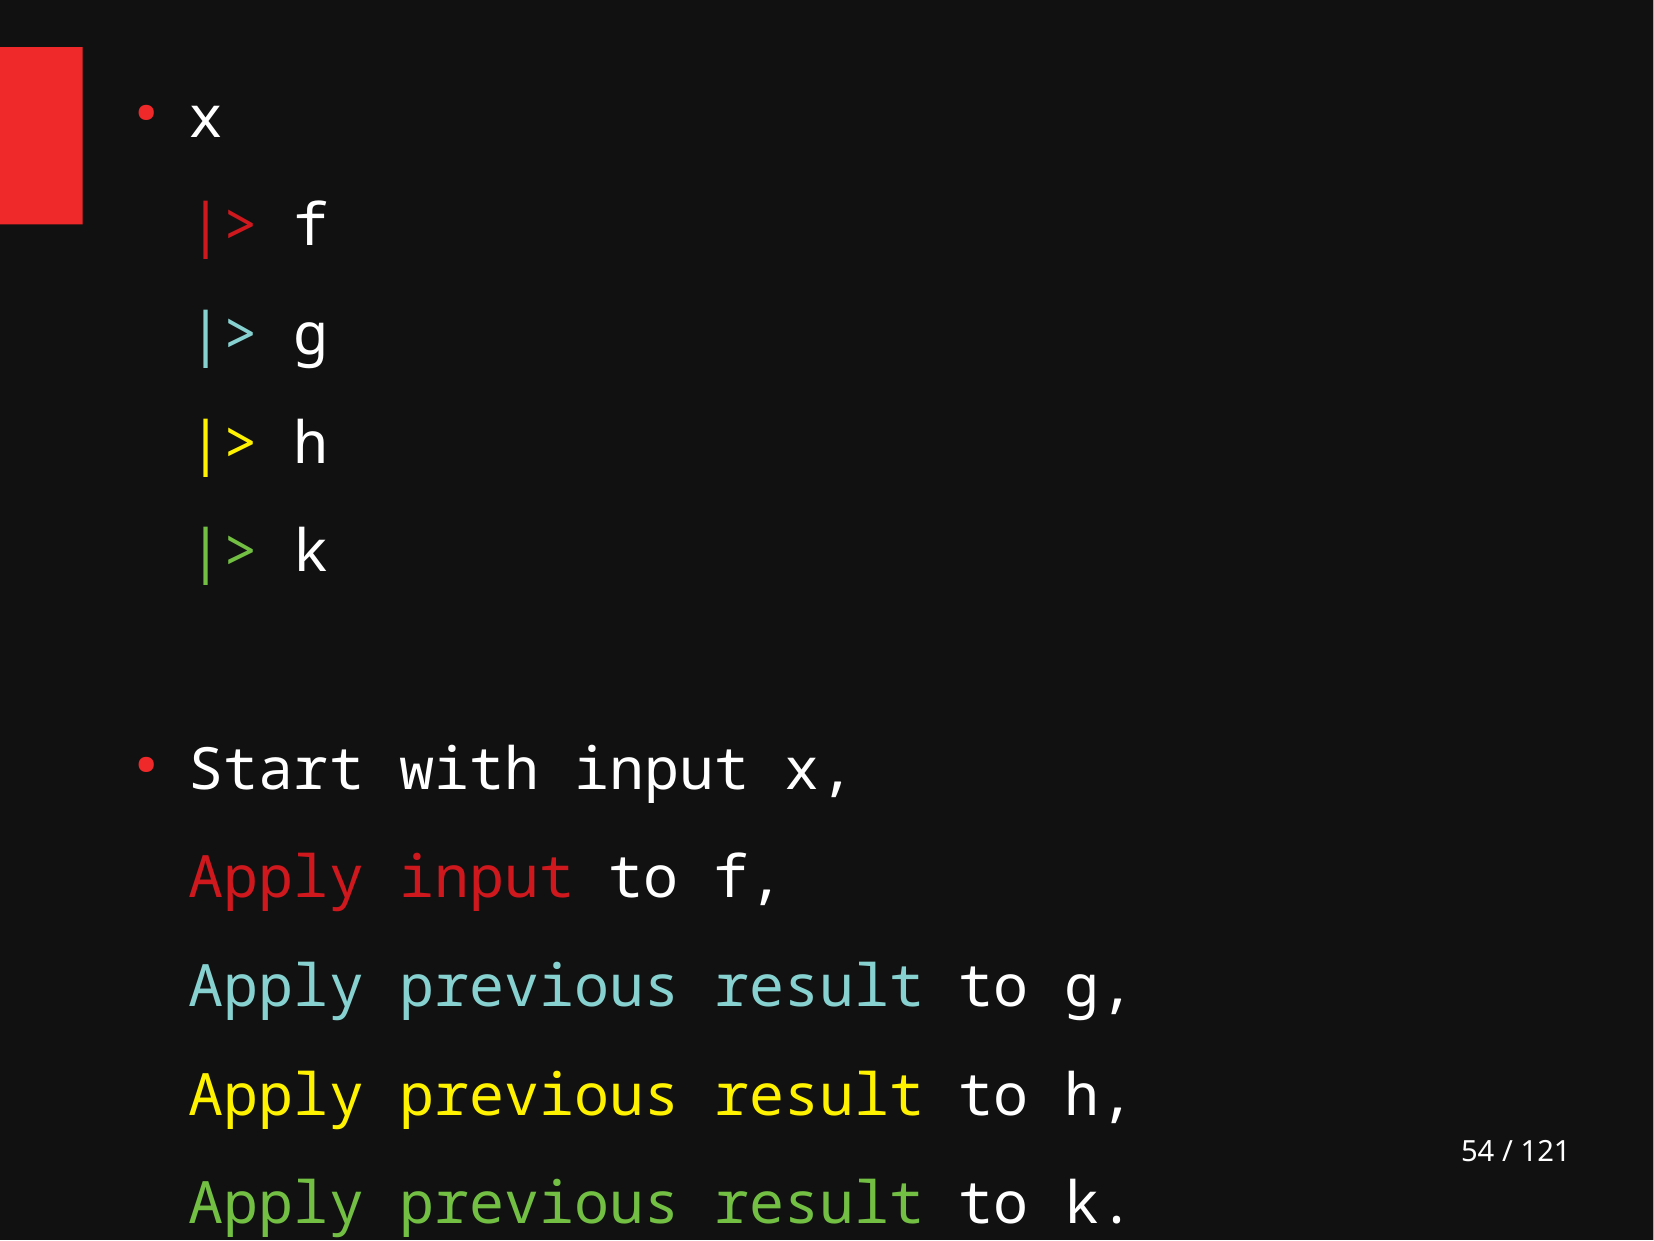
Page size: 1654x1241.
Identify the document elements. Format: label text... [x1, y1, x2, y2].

list x |> f |> g |> h |> k Start with input x, Apply input to f, Apply previous result to g, Apply previous result to h, Apply previous result to k. [118, 75, 1536, 1074]
